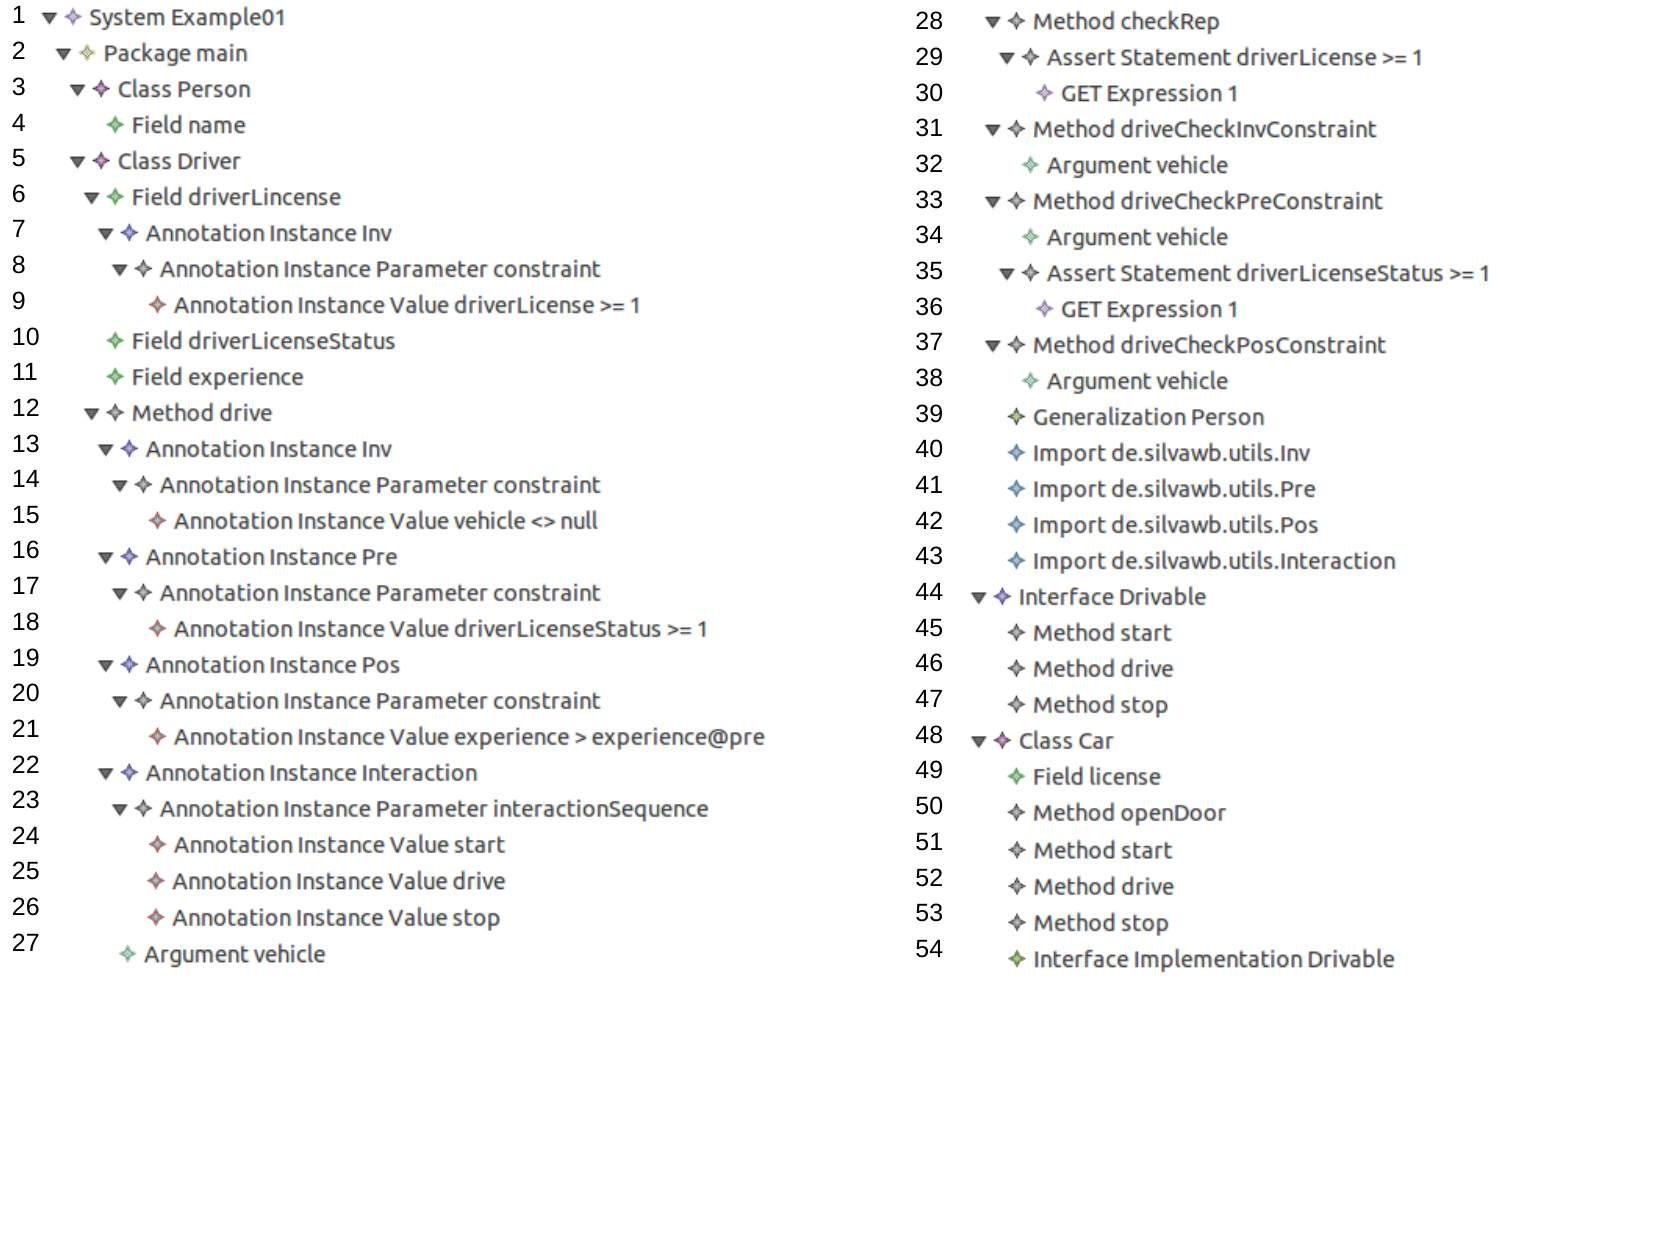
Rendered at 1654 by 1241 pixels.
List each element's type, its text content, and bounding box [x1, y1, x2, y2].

picture [49, 2, 775, 969]
list 28 29 30 31 32 33 34 35 36 37 38 39 40 41 42 43 44 45 46 47 48 49 50 51 52 53 54 [844, 7, 963, 1233]
list 1 2 3 4 5 6 7 8 9 10 11 12 13 14 15 16 17 18 19 20 21 22 23 24 25 26 27 [0, 1, 71, 1238]
picture [943, 3, 1550, 977]
